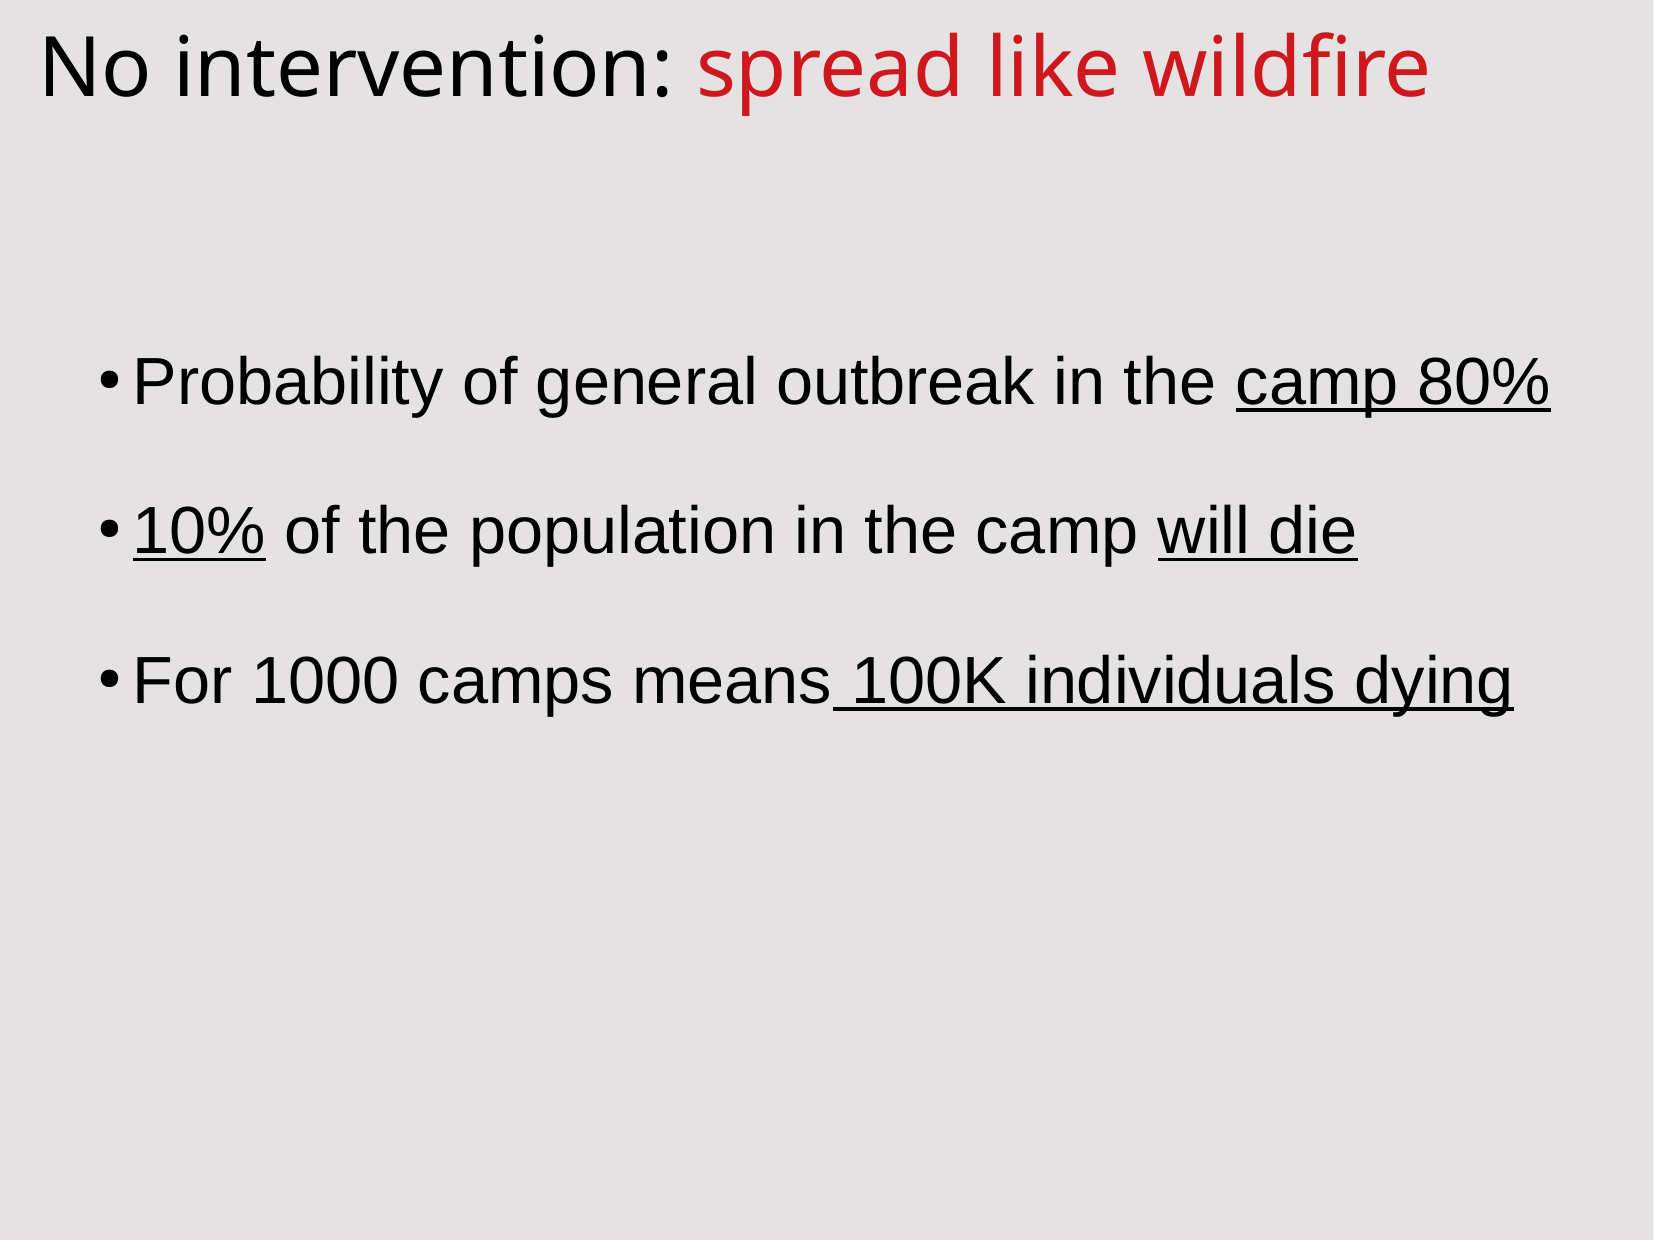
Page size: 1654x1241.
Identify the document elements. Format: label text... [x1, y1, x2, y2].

text_box No intervention: spread like wildfire [23, 0, 1654, 229]
text_box Probability of general outbreak in the camp 80% 10% of the population in the camp will die For 1000 camps means 100K individuals dying [82, 336, 1654, 1085]
